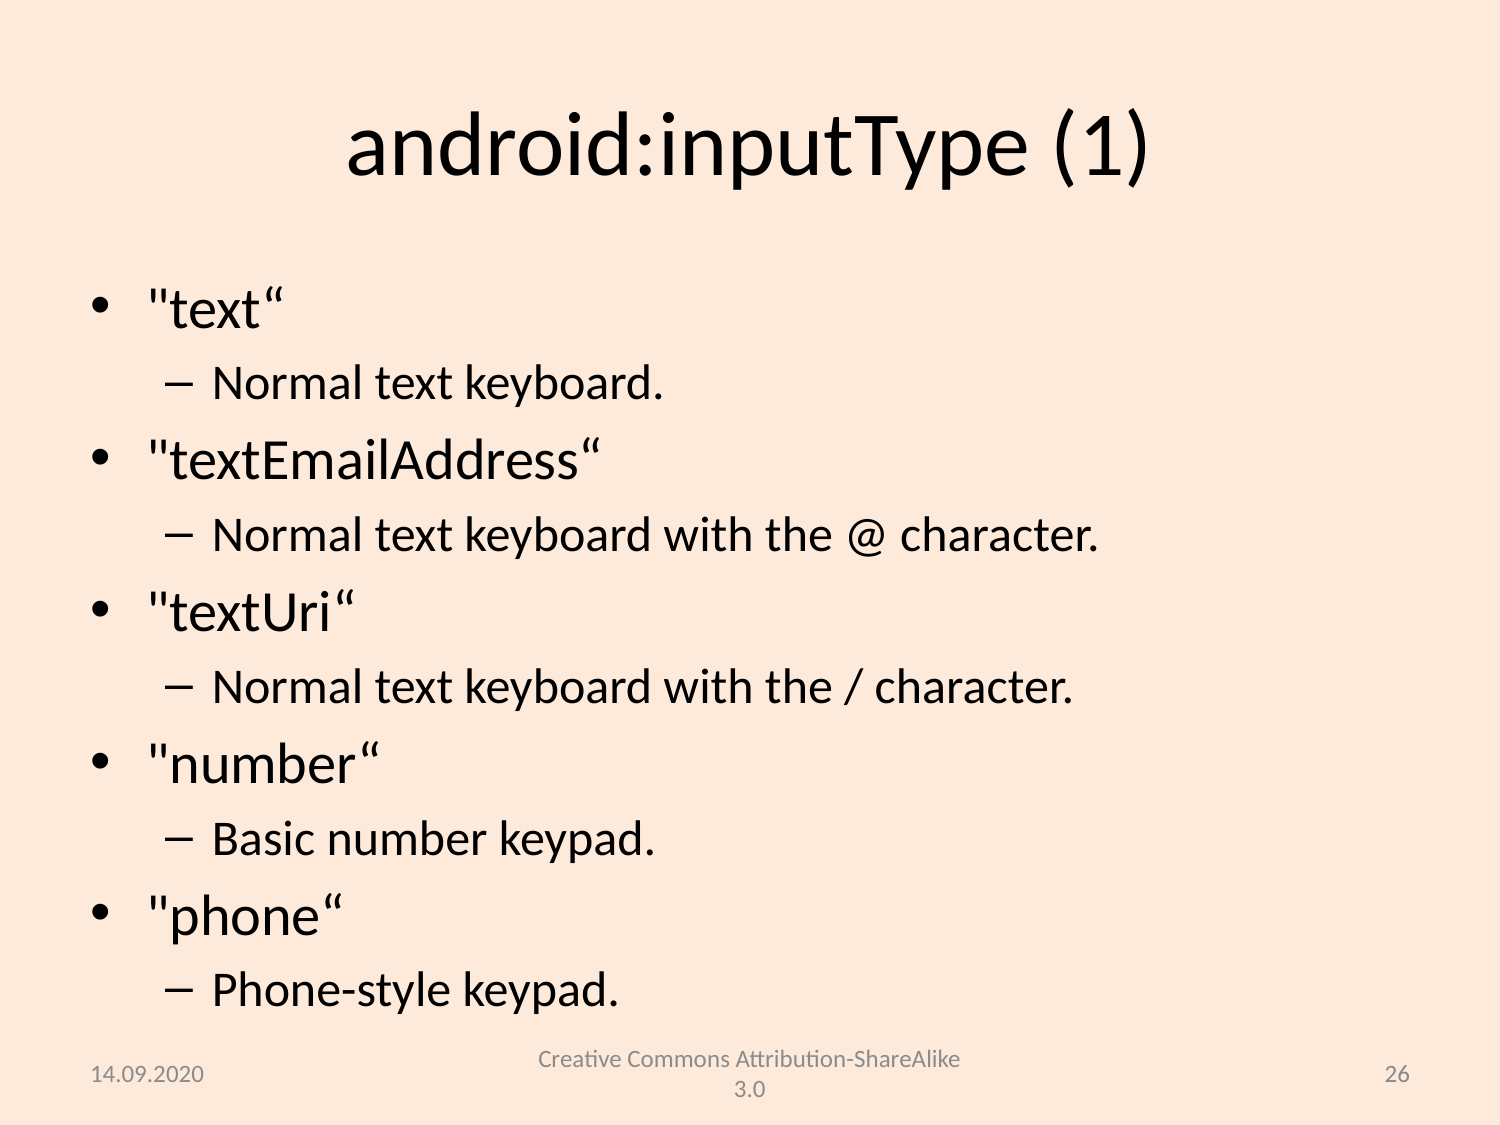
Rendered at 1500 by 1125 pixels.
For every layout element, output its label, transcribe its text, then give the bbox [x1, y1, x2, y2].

list "text“ Normal text keyboard. "textEmailAddress“ Normal text keyboard with the @ character. "textUri“ Normal text keyboard with the / character. "number“ Basic number keypad. "phone“ Phone-style keypad. [75, 262, 1425, 1005]
footer Creative Commons Attribution-ShareAlike 3.0 [512, 1042, 988, 1103]
title android:inputType (1) [75, 45, 1425, 233]
slide_number <number> [1074, 1042, 1425, 1103]
